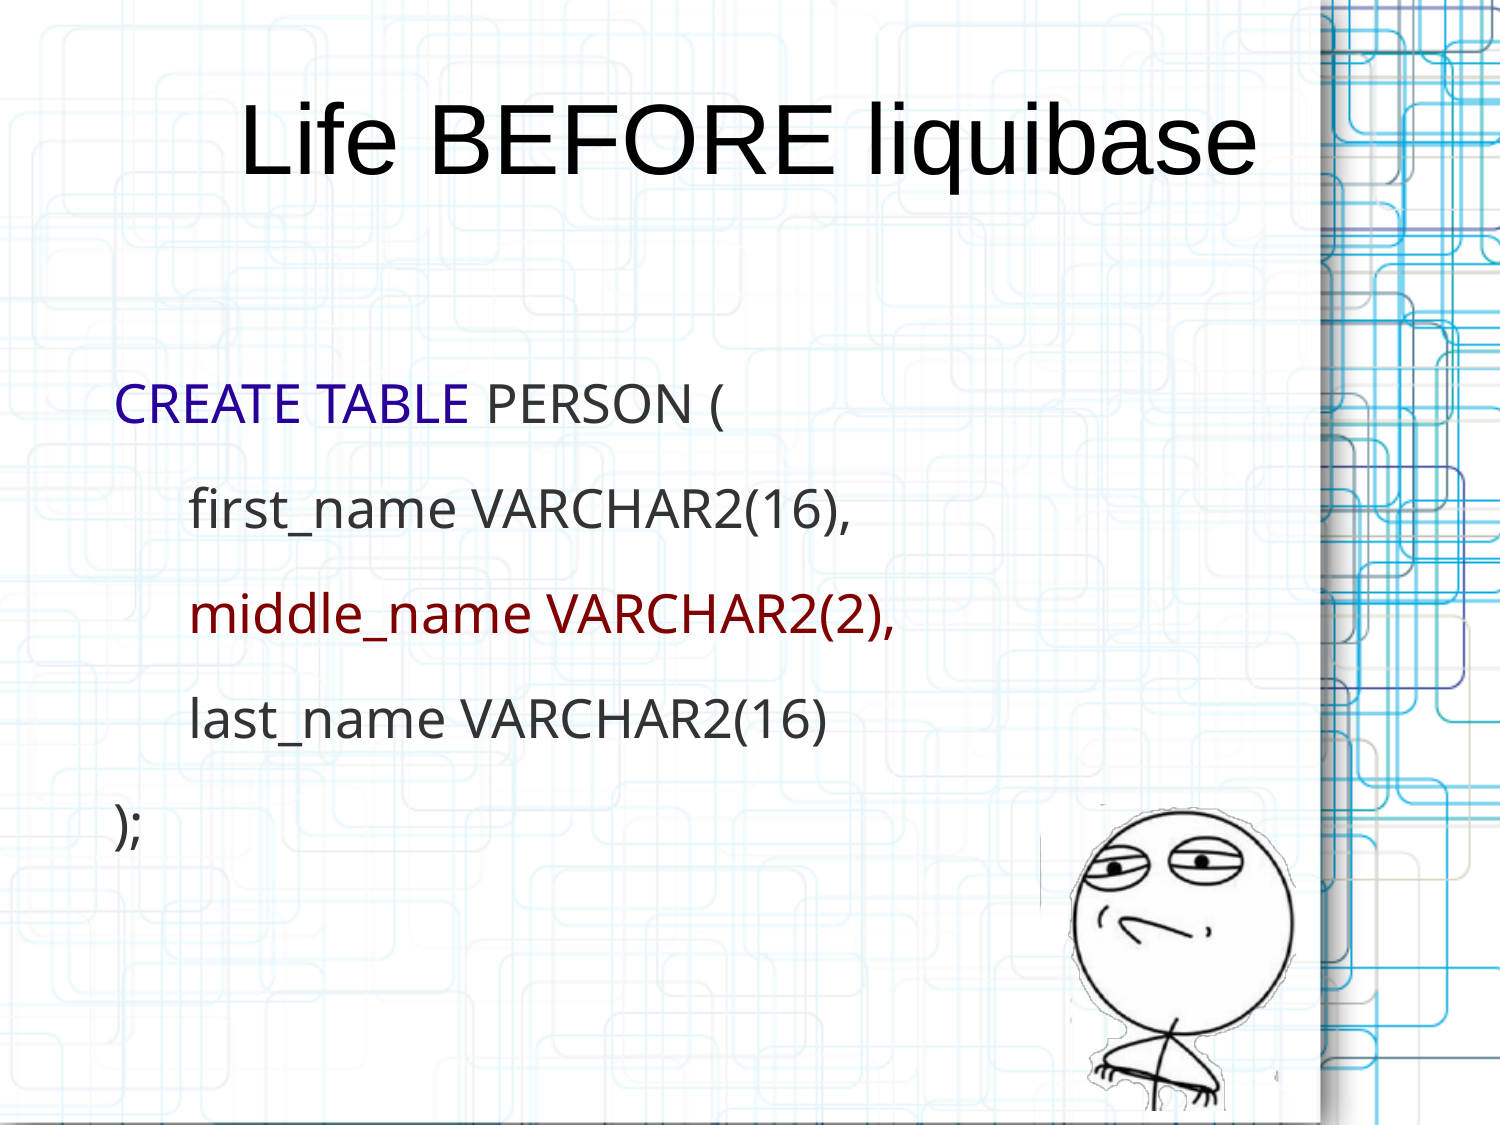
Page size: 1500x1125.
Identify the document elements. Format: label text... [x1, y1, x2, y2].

text_box [1039, 804, 1297, 1111]
picture [0, 0, 1500, 1125]
text_box CREATE TABLE PERSON ( first_name VARCHAR2(16), middle_name VARCHAR2(2), last_name VARCHAR2(16) ); [98, 330, 1216, 1020]
title Life BEFORE liquibase [75, 54, 1426, 210]
